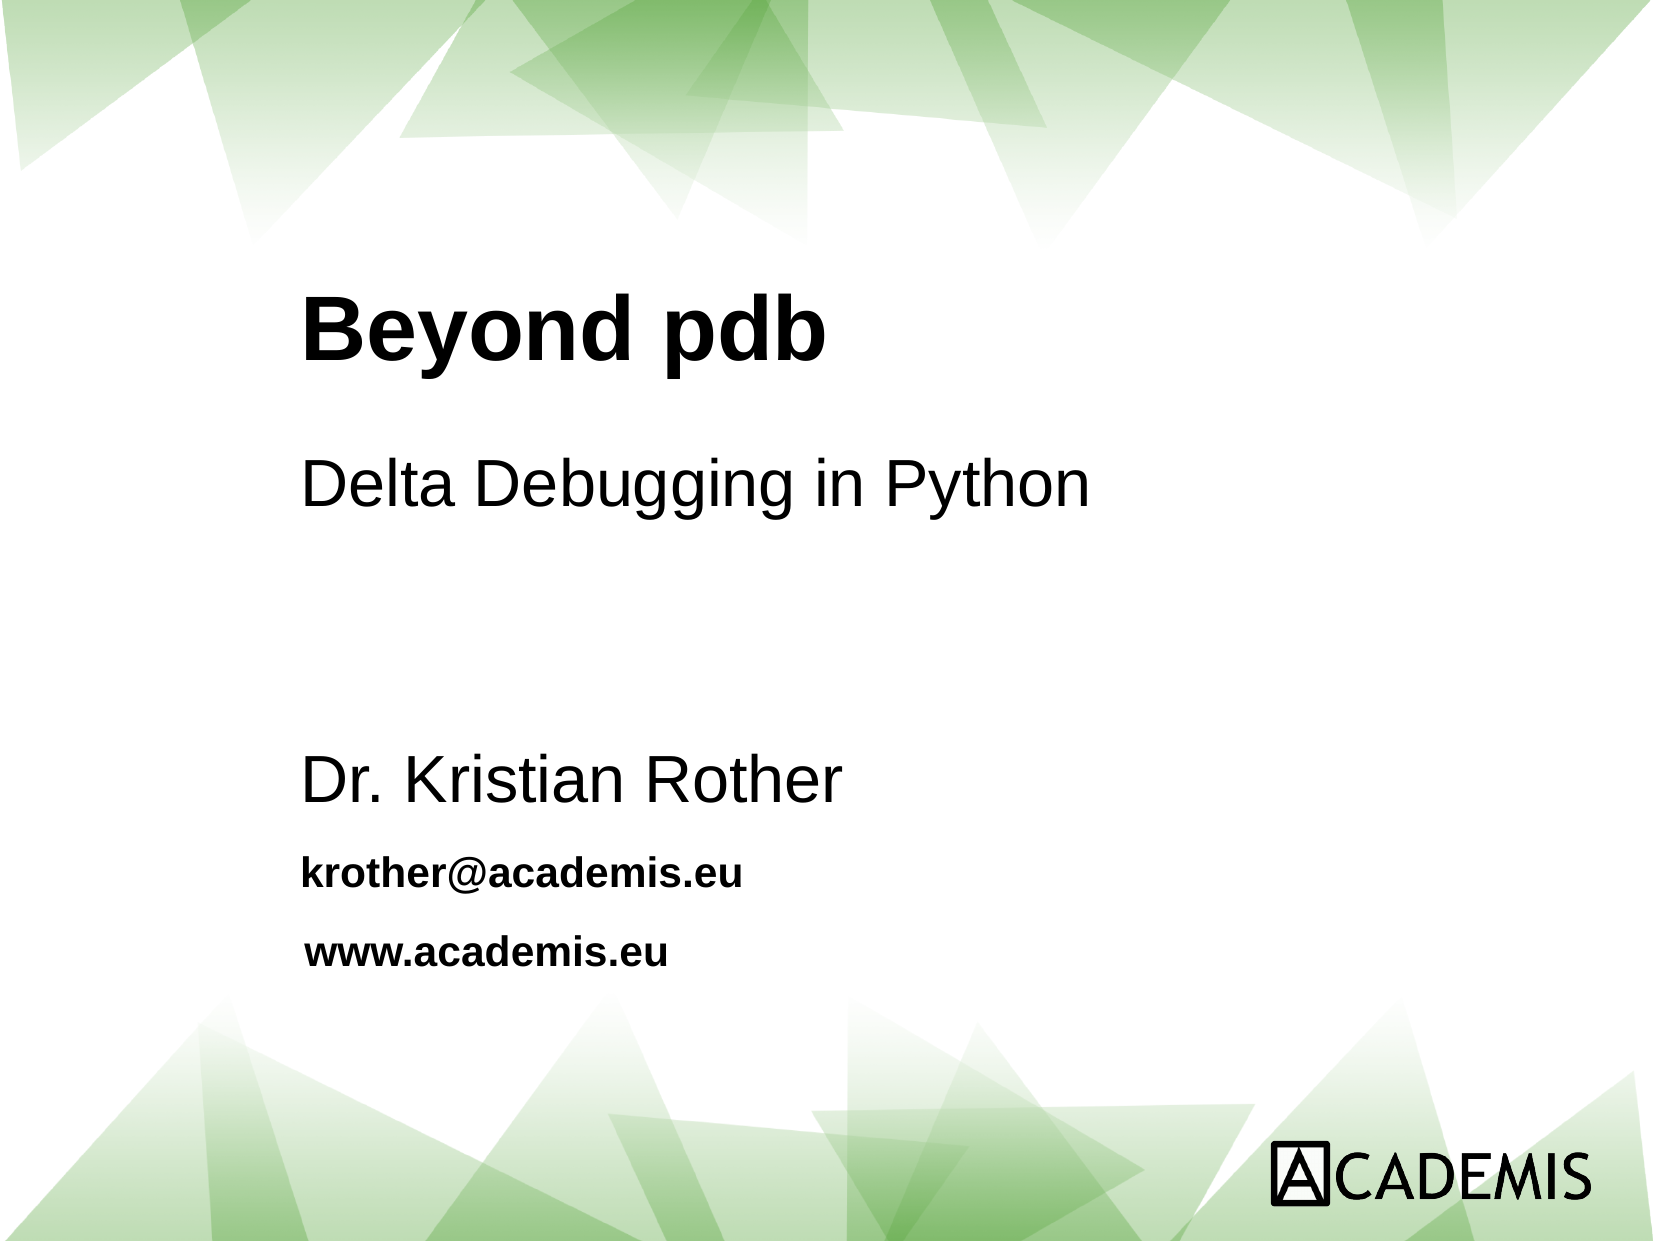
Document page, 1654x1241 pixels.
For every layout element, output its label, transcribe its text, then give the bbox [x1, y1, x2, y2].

text_box krother@academis.eu [300, 825, 851, 897]
list Dr. Kristian Rother [300, 705, 1571, 1010]
picture [0, 0, 1654, 256]
list Delta Debugging in Python [300, 445, 1571, 705]
picture [2, 985, 1653, 1241]
title Beyond pdb [300, 225, 1571, 433]
text_box www.academis.eu [304, 903, 856, 976]
